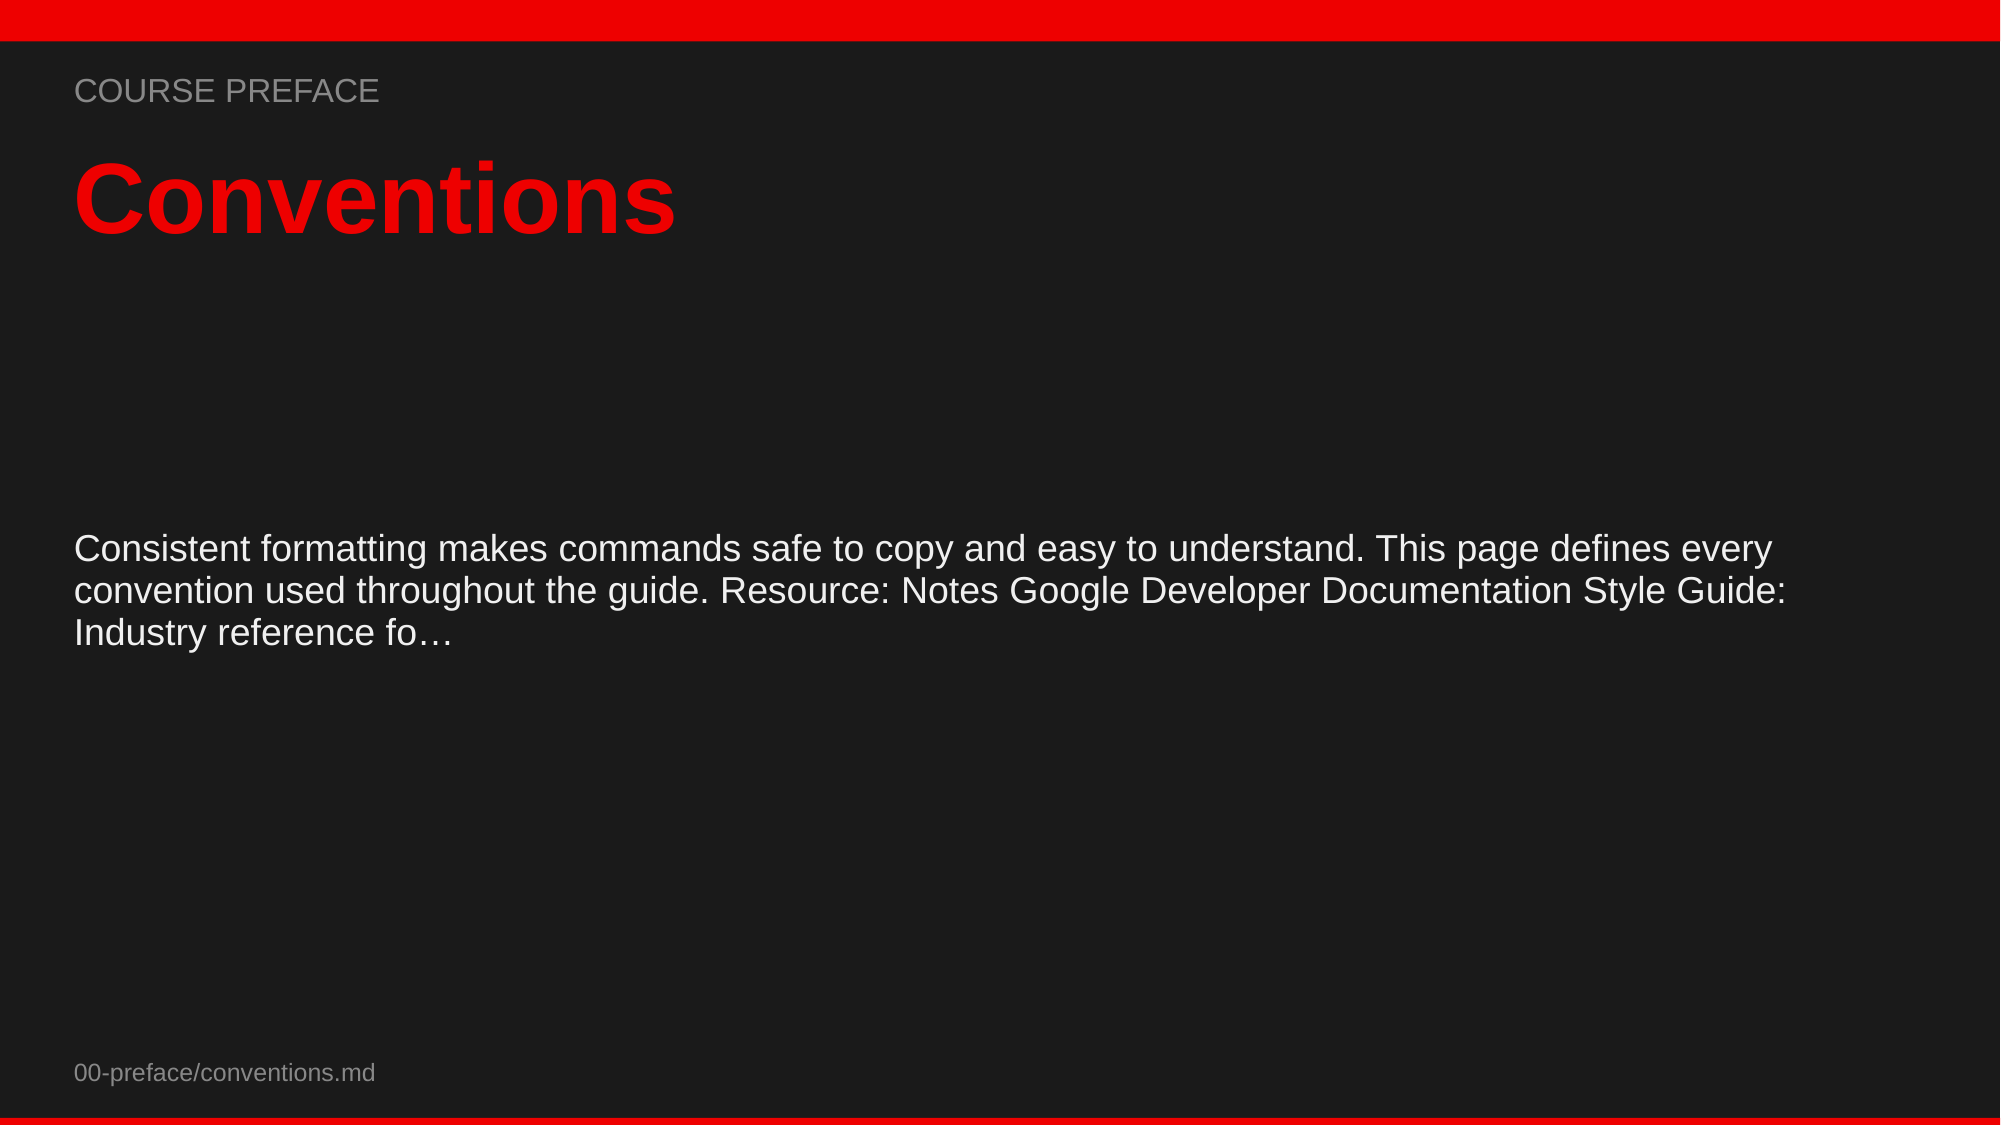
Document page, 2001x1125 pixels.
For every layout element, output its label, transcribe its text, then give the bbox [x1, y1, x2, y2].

text_box 00-preface/conventions.md [59, 1051, 1942, 1093]
text_box COURSE PREFACE [59, 64, 1942, 119]
text_box [0, 0, 2001, 42]
text_box Conventions [59, 135, 1942, 461]
text_box Consistent formatting makes commands safe to copy and easy to understand. This page defines every convention used throughout the guide. Resource: Notes Google Developer Documentation Style Guide: Industry reference fo… [59, 519, 1942, 727]
text_box [0, 1117, 2001, 1125]
